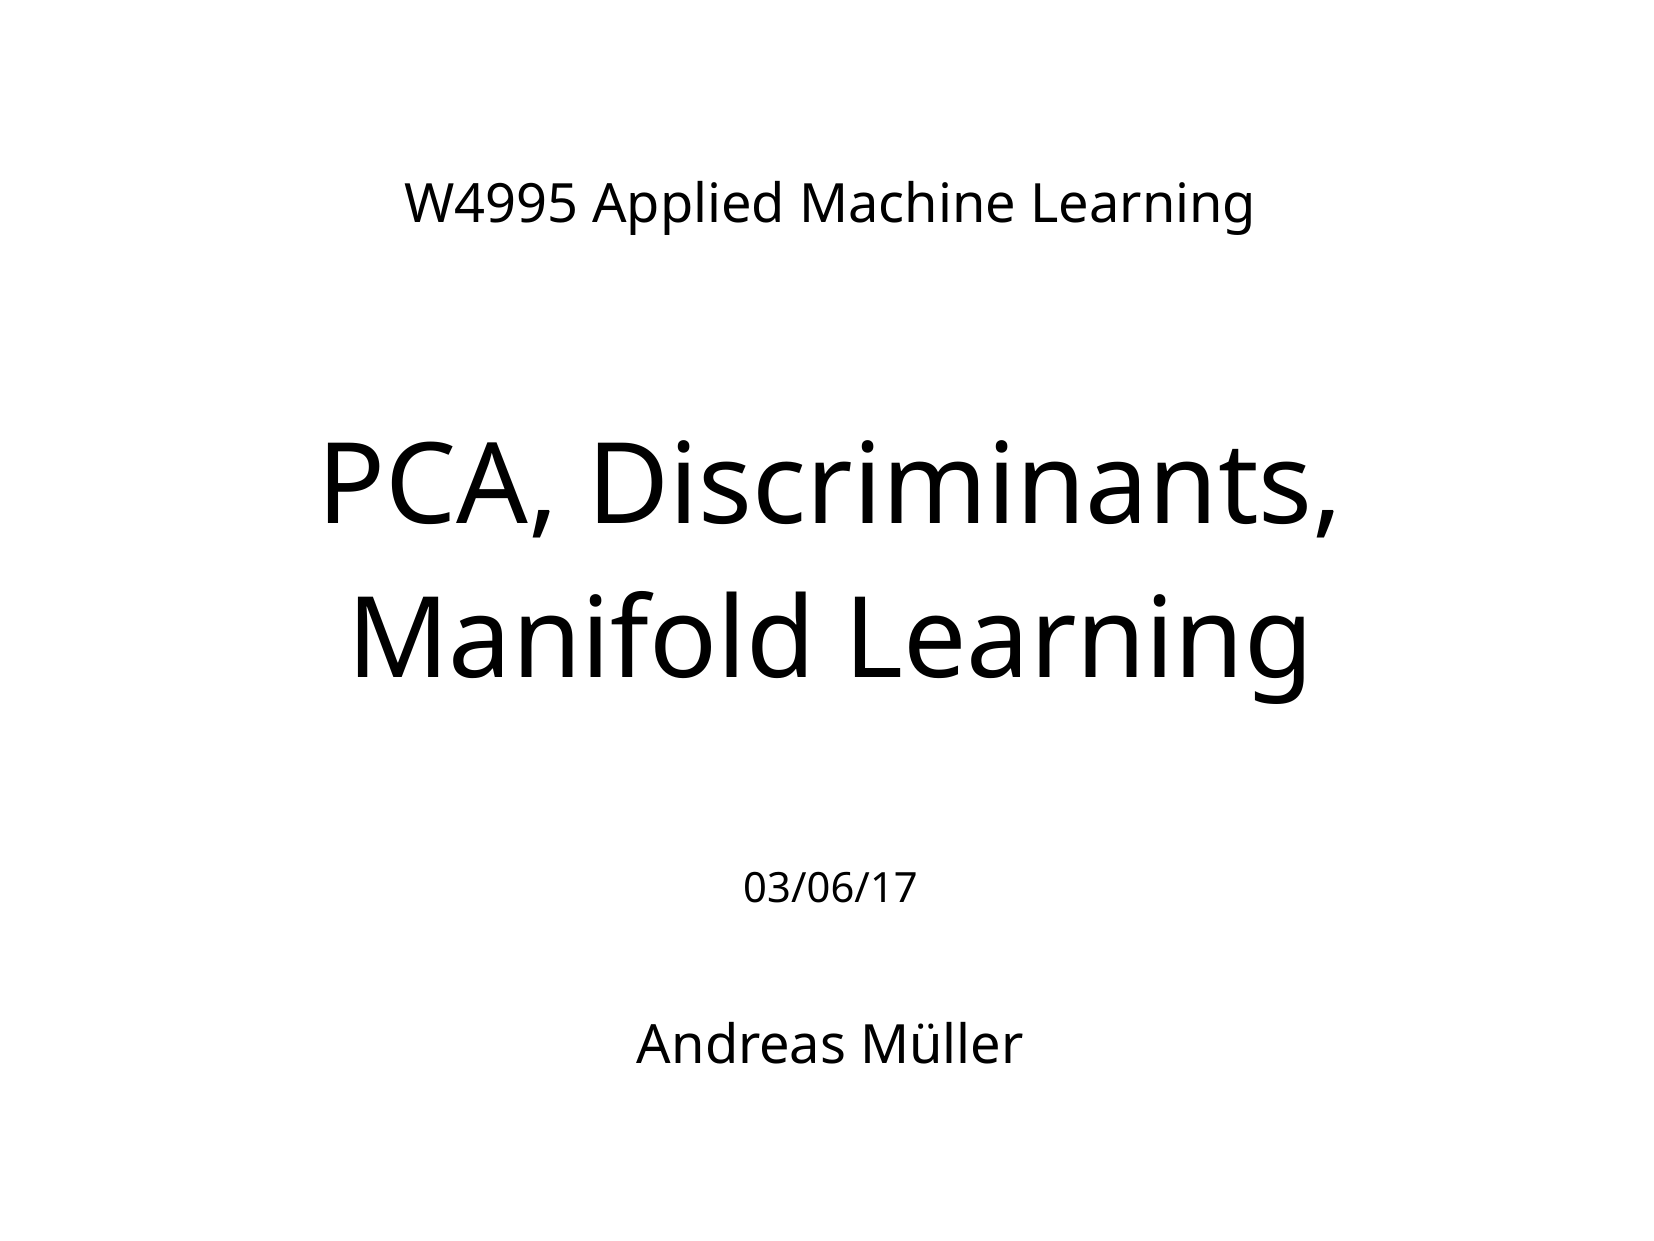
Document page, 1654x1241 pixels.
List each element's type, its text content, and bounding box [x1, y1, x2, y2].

text_box W4995 Applied Machine Learning PCA, Discriminants, Manifold Learning 03/06/17 Andreas Müller [86, 142, 1575, 1103]
